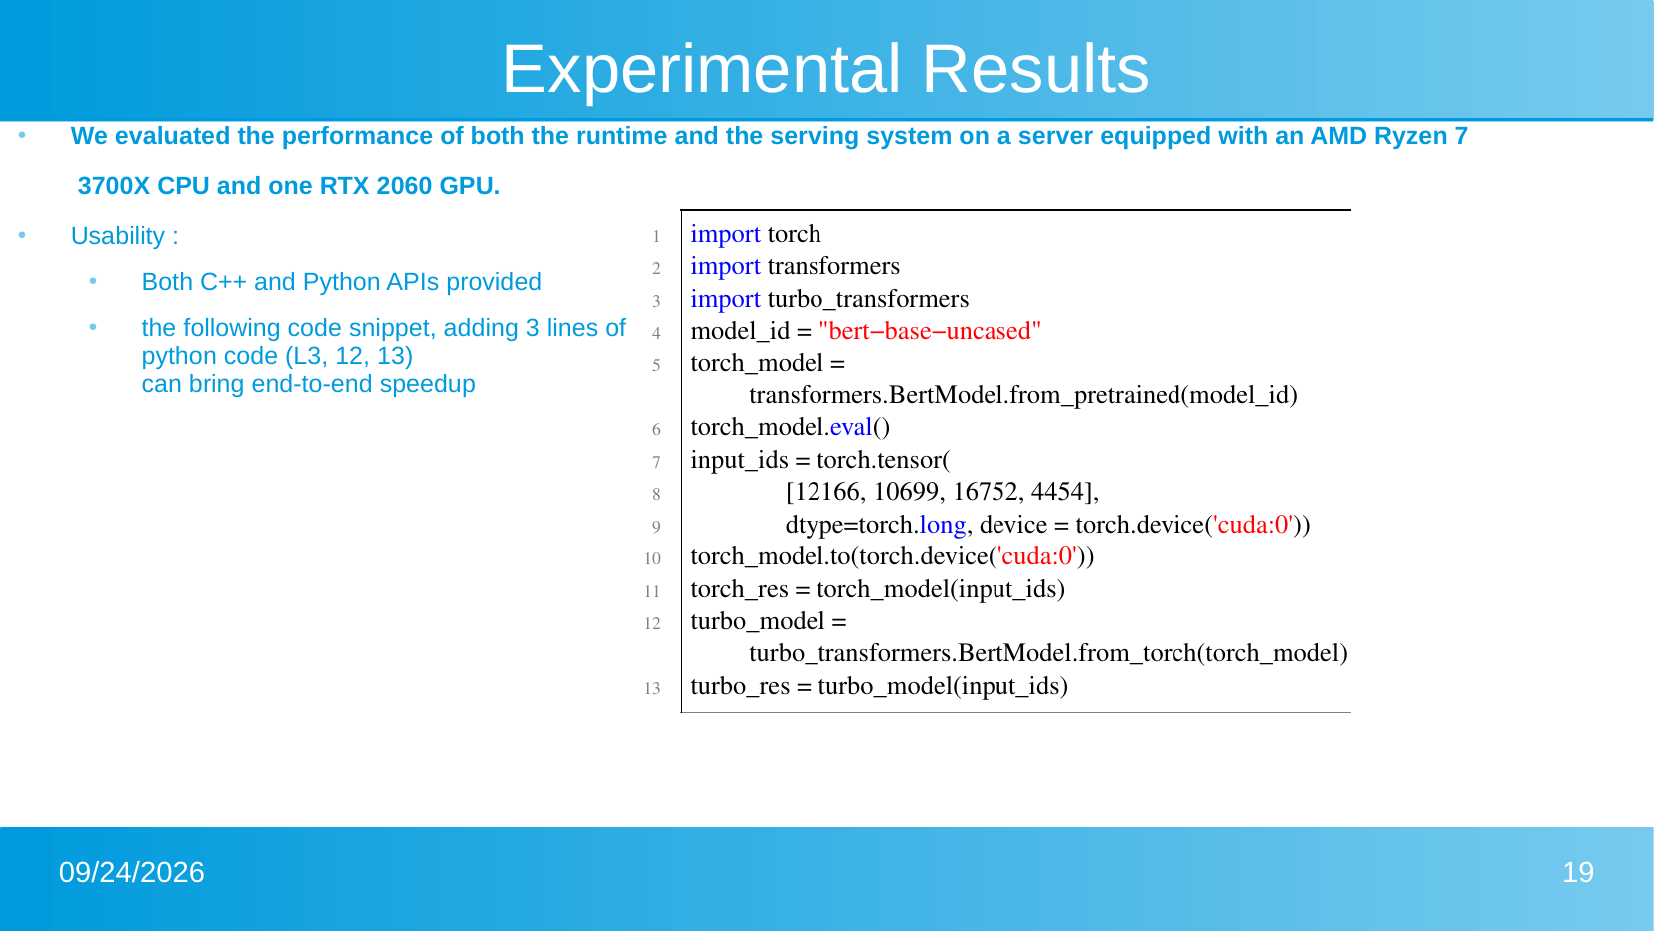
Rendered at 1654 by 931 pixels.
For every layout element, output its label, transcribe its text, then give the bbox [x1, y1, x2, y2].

picture [640, 208, 1351, 713]
title Experimental Results [59, 29, 1595, 108]
list We evaluated the performance of both the runtime and the serving system on a server equipped with an AMD Ryzen 7 3700X CPU and one RTX 2060 GPU. Usability : Both C++ and Python APIs provided the following code snippet, adding 3 lines of python code (L3, 12, 13) can bring end-to-end speedup [0, 121, 1536, 713]
